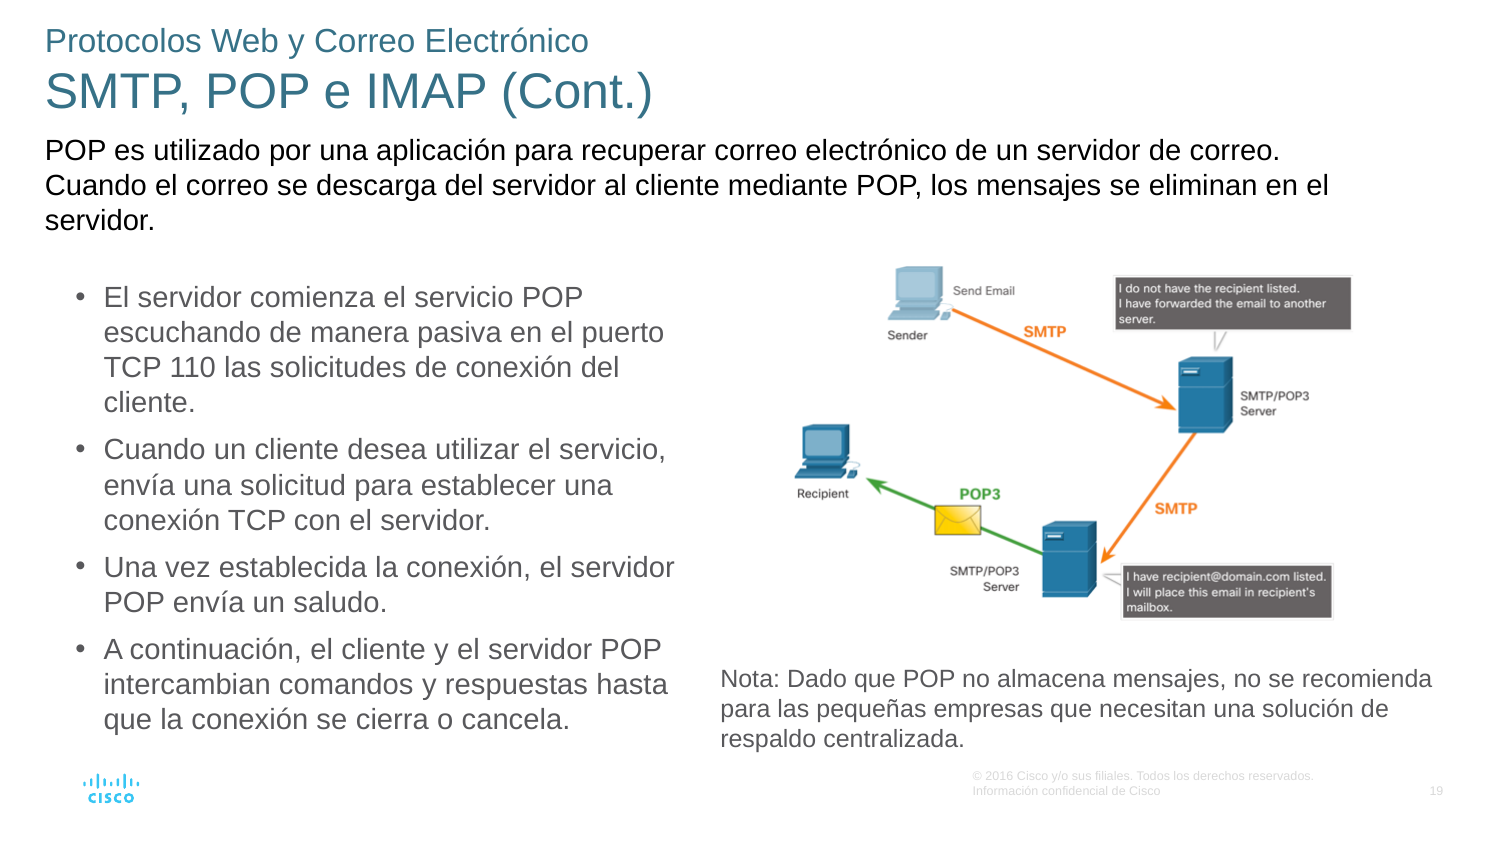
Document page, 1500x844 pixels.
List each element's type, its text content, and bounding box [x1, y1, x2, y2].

picture [780, 252, 1387, 641]
title Protocolos Web y Correo Electrónico SMTP, POP e IMAP (Cont.) [29, 6, 1500, 131]
text_box El servidor comienza el servicio POP escuchando de manera pasiva en el puerto TCP 110 las solicitudes de conexión del cliente. Cuando un cliente desea utilizar el servicio, envía una solicitud para establecer una conexión TCP con el servidor. Una vez establecida la conexión, el servidor POP envía un saludo. A continuación, el cliente y el servidor POP intercambian comandos y respuestas hasta que la conexión se cierra o cancela. [29, 271, 706, 791]
text_box Nota: Dado que POP no almacena mensajes, no se recomienda para las pequeñas empresas que necesitan una solución de respaldo centralizada. [705, 655, 1461, 761]
list POP es utilizado por una aplicación para recuperar correo electrónico de un servidor de correo. Cuando el correo se descarga del servidor al cliente mediante POP, los mensajes se eliminan en el servidor. [29, 123, 1390, 230]
